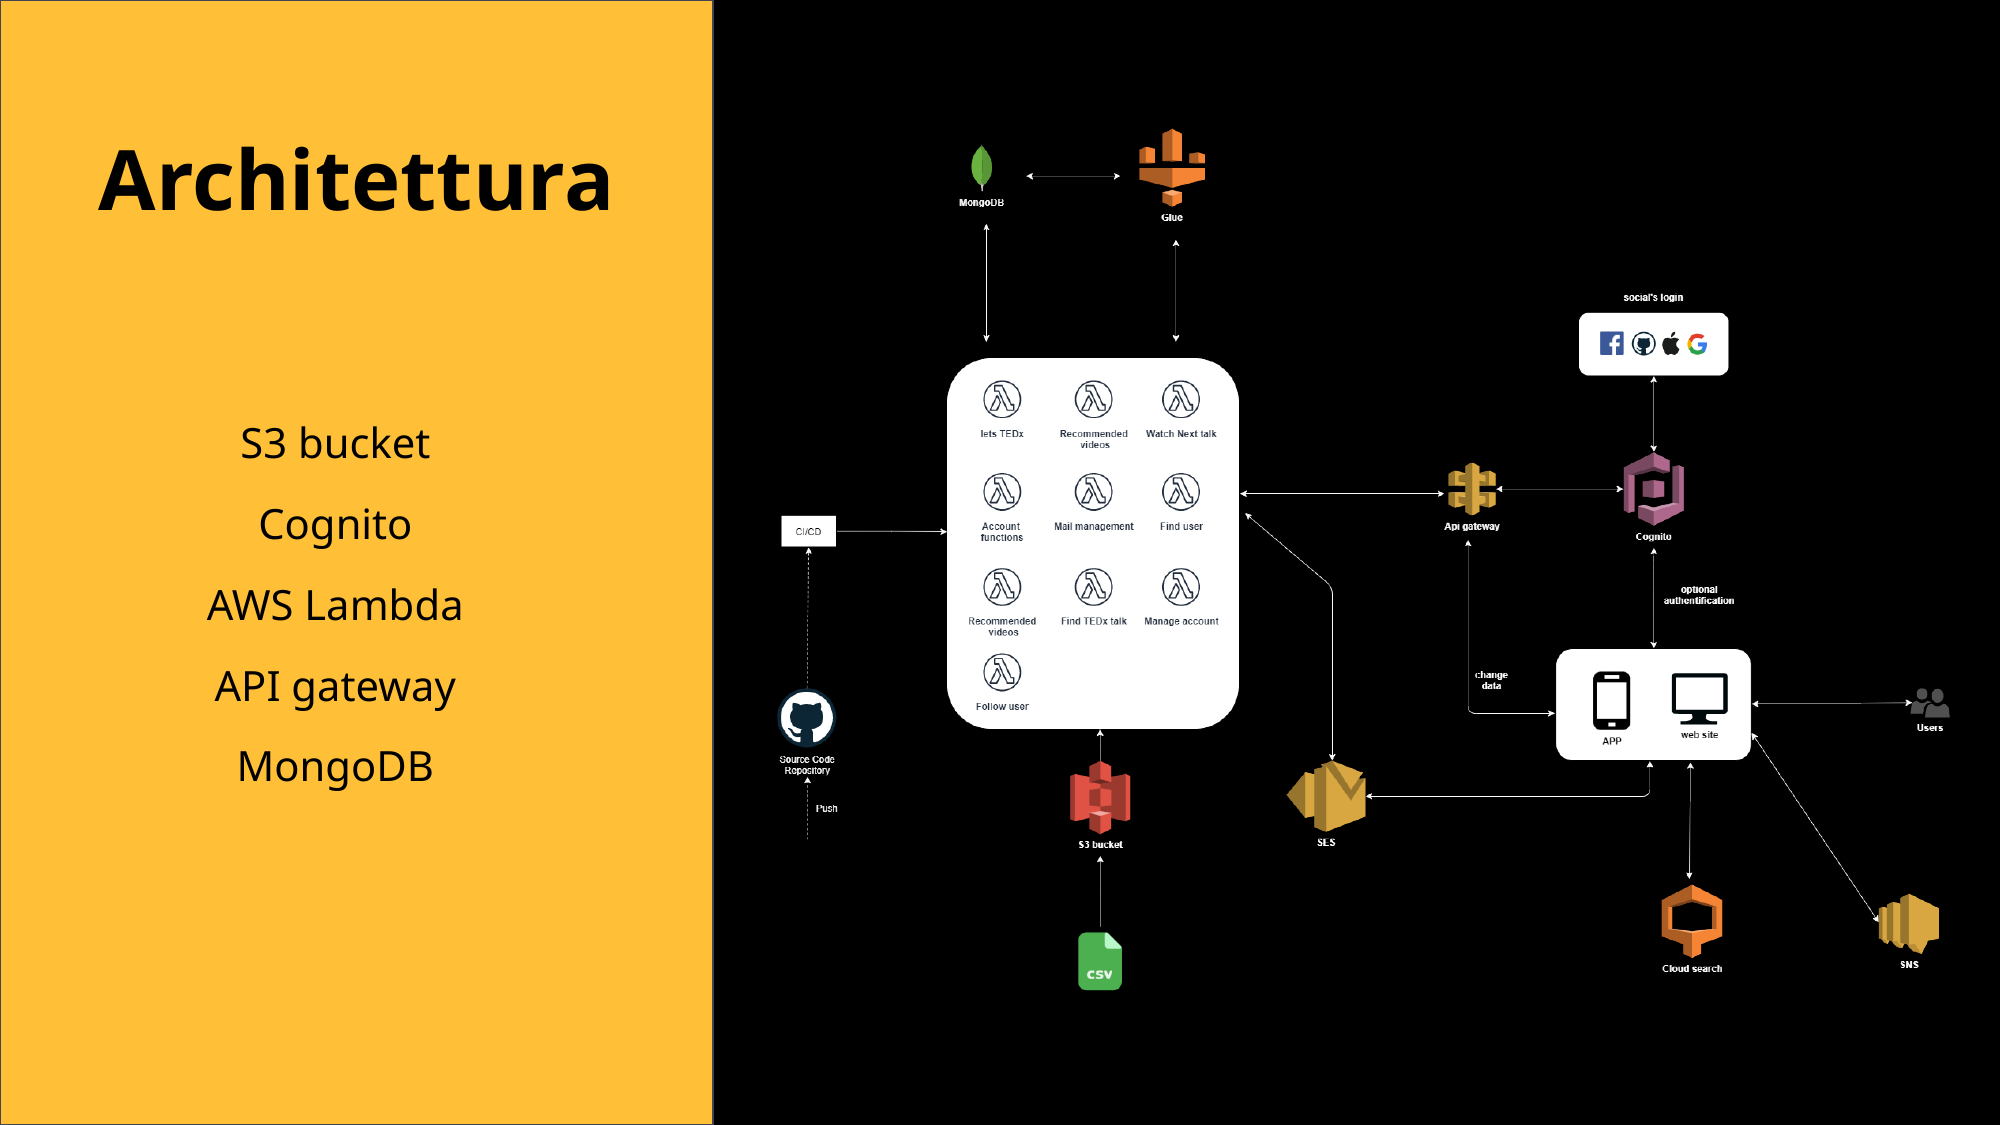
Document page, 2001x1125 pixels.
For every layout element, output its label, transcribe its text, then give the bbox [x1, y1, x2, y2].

text_box S3 bucket Cognito AWS Lambda API gateway MongoDB [34, 391, 561, 806]
text_box Architettura [70, 92, 643, 243]
picture [770, 128, 1950, 997]
text_box [0, 0, 714, 1125]
